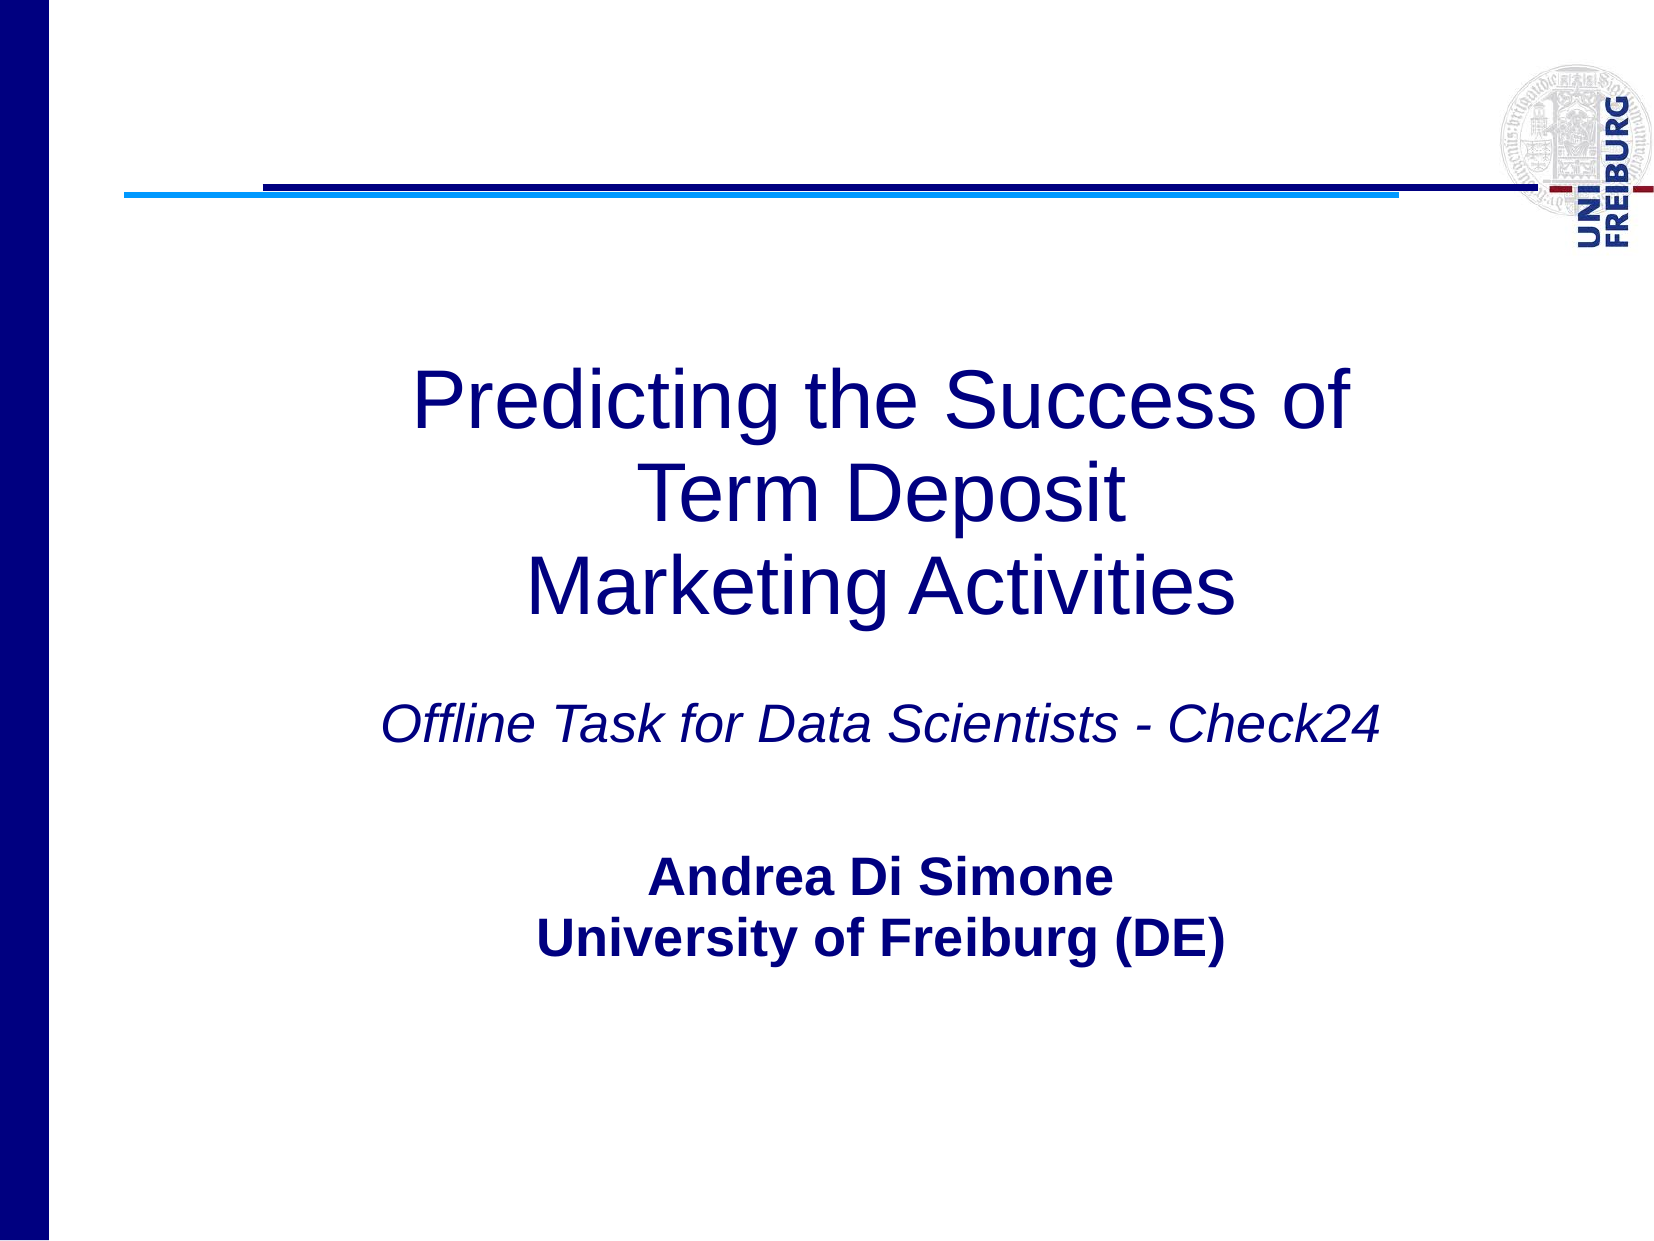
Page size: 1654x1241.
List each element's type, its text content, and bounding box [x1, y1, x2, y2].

text_box Predicting the Success of Term Deposit Marketing Activities Offline Task for Data Scientists - Check24 Andrea Di Simone University of Freiburg (DE) [365, 253, 1399, 1176]
picture [1477, 51, 1654, 256]
